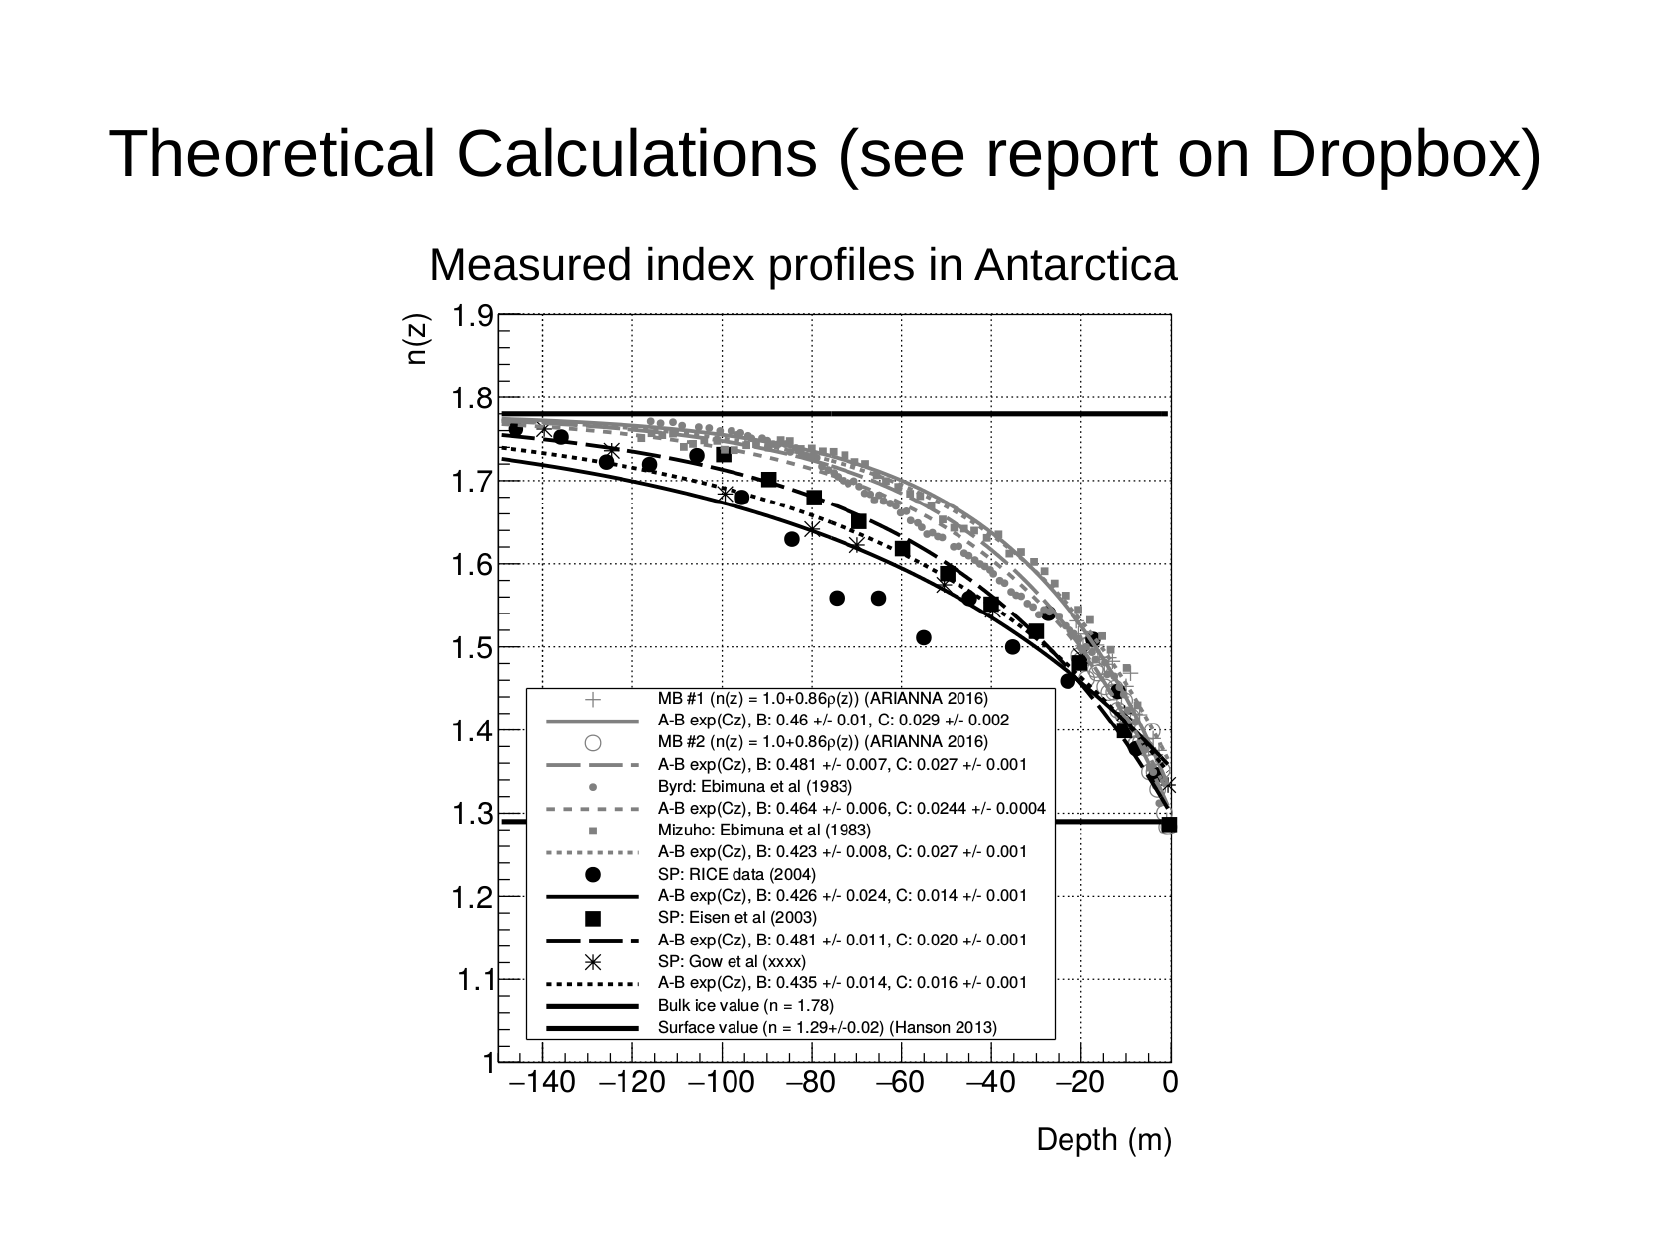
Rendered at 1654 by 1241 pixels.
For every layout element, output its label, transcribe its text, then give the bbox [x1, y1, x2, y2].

picture [398, 313, 1183, 1163]
title Theoretical Calculations (see report on Dropbox) [82, 49, 1571, 257]
title Measured index profiles in Antarctica [398, 216, 1209, 313]
